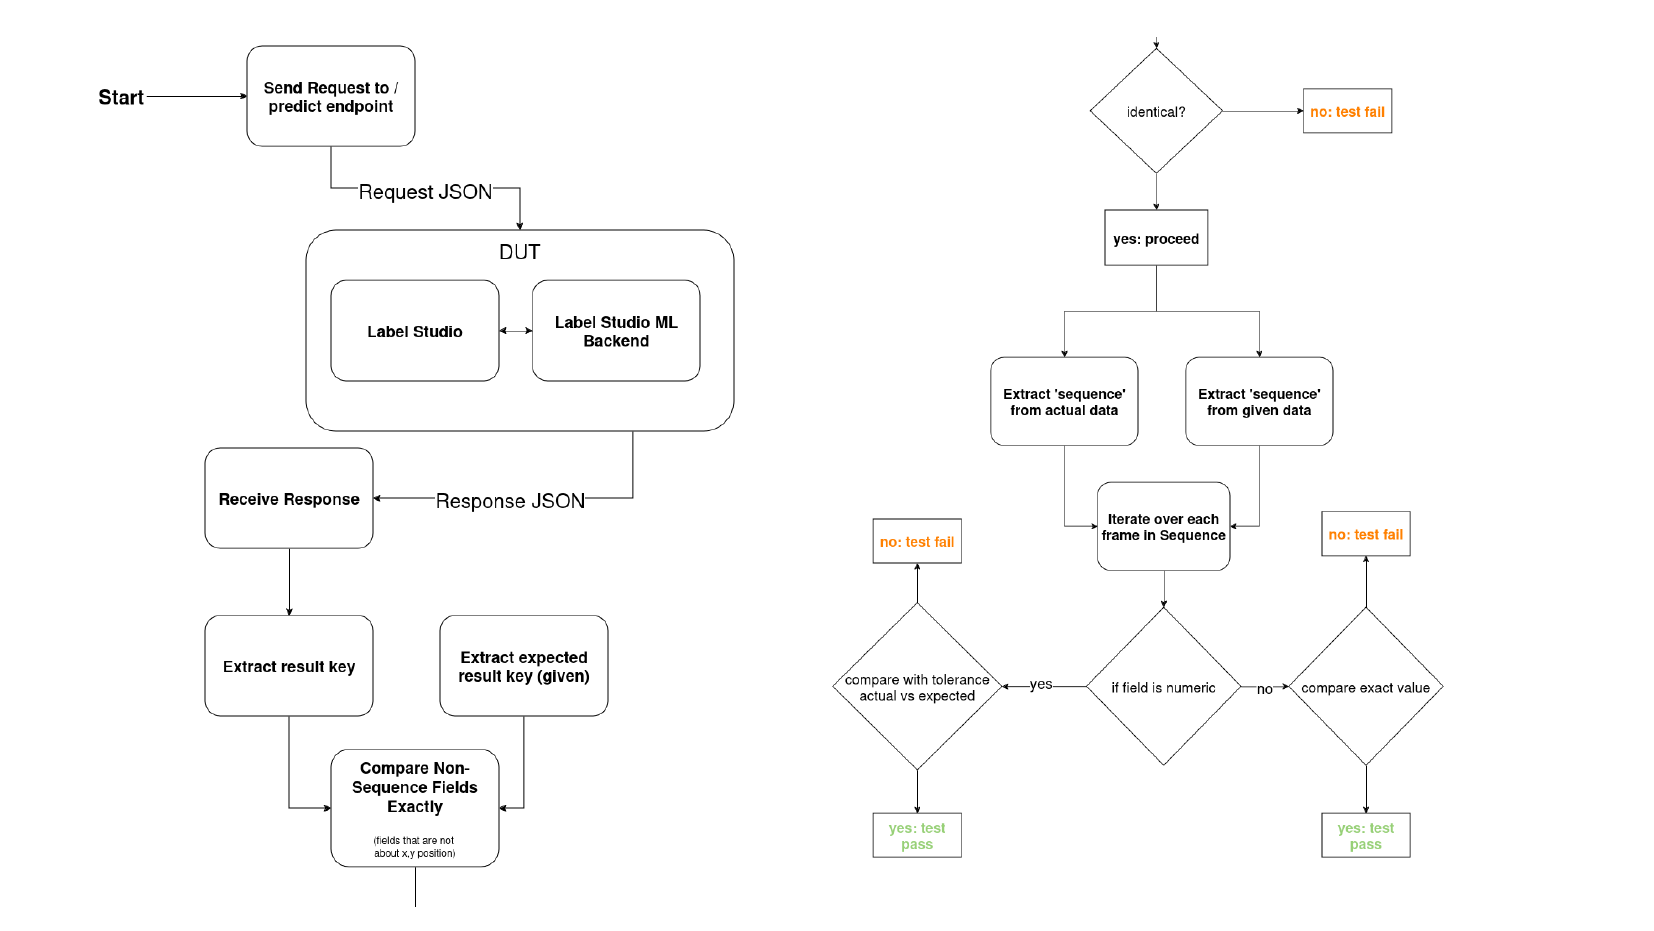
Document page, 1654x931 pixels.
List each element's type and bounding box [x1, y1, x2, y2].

picture [37, 37, 751, 907]
picture [825, 37, 1451, 865]
